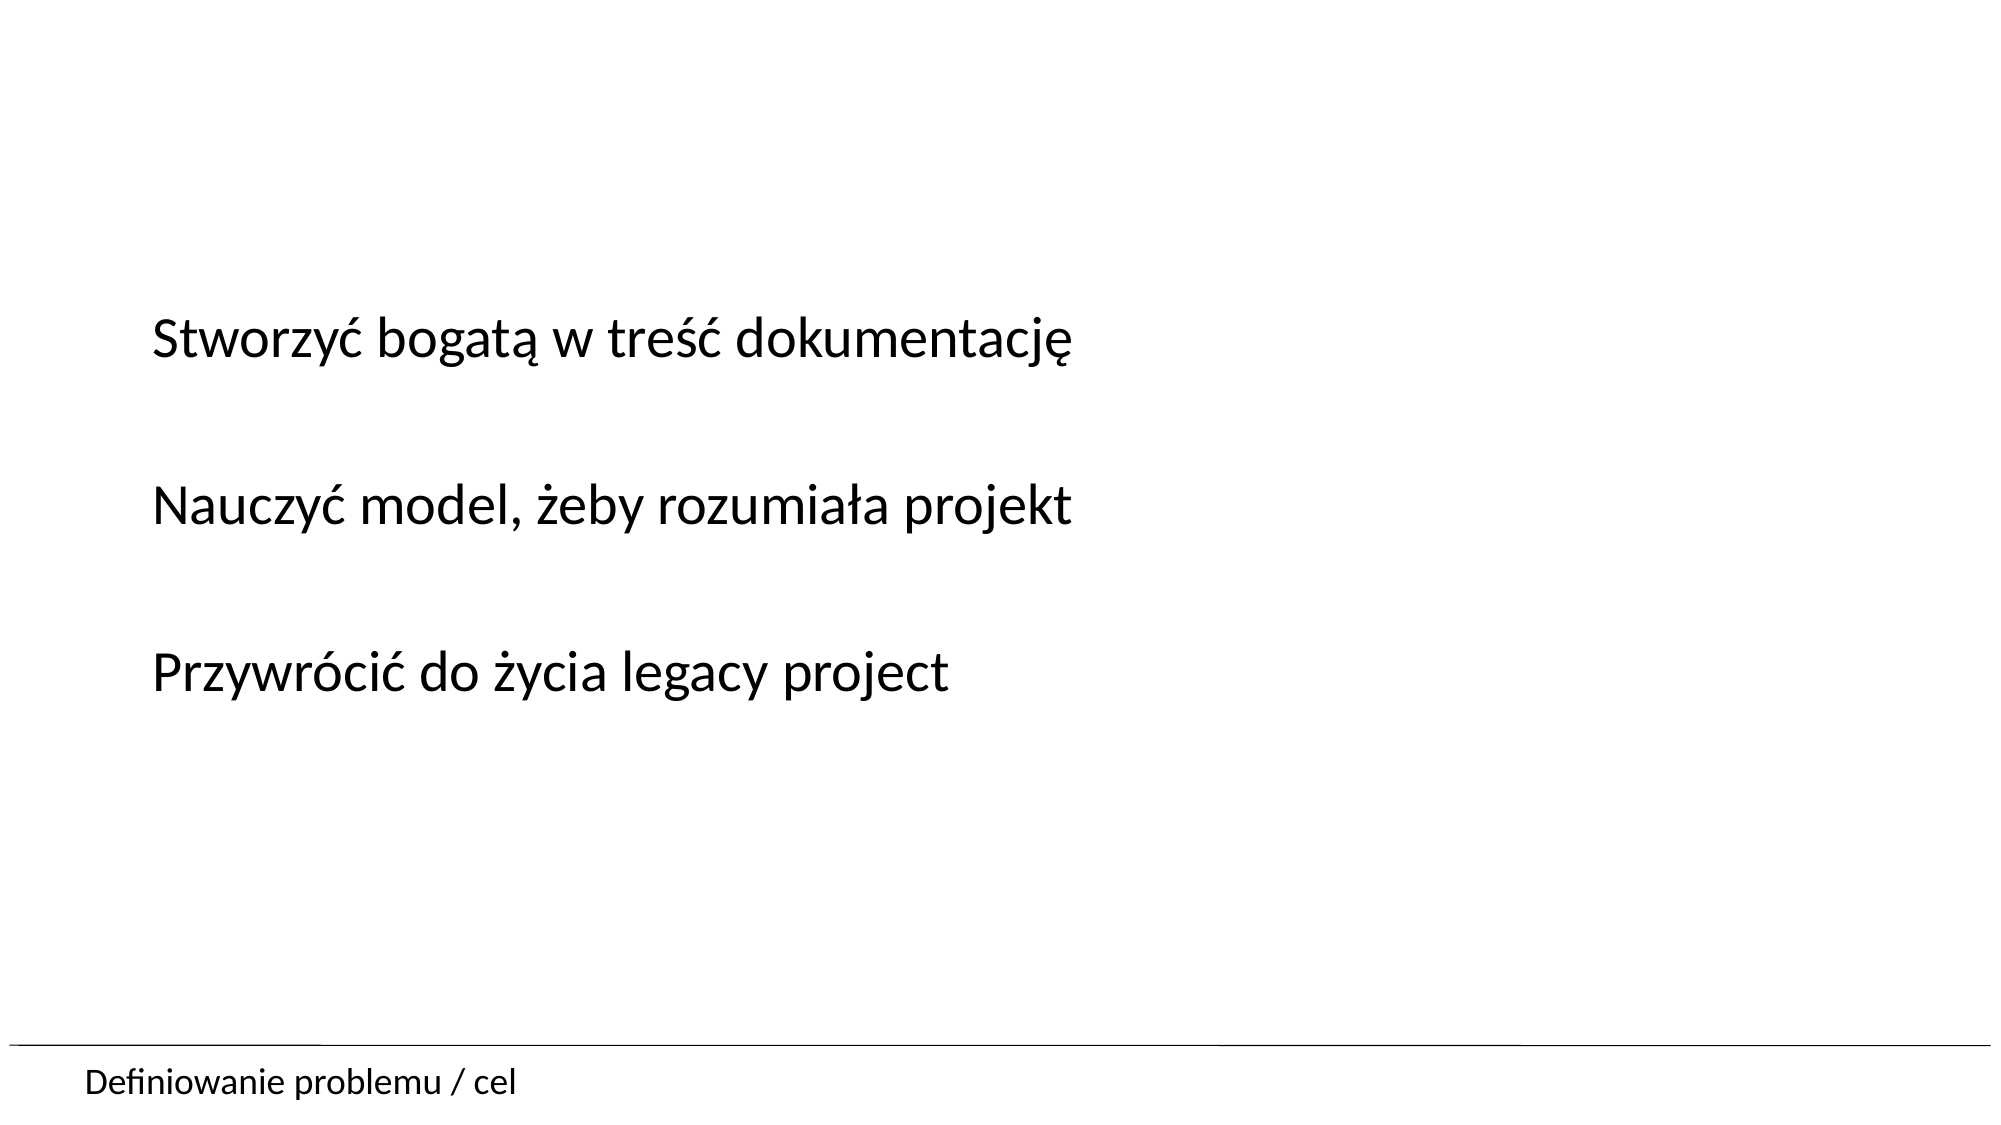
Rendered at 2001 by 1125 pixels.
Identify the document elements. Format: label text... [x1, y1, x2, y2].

list Stworzyć bogatą w treść dokumentację Nauczyć model, żeby rozumiała projekt Przywrócić do życia legacy project [137, 299, 1863, 1014]
text_box Definiowanie problemu / cel [69, 1049, 855, 1111]
